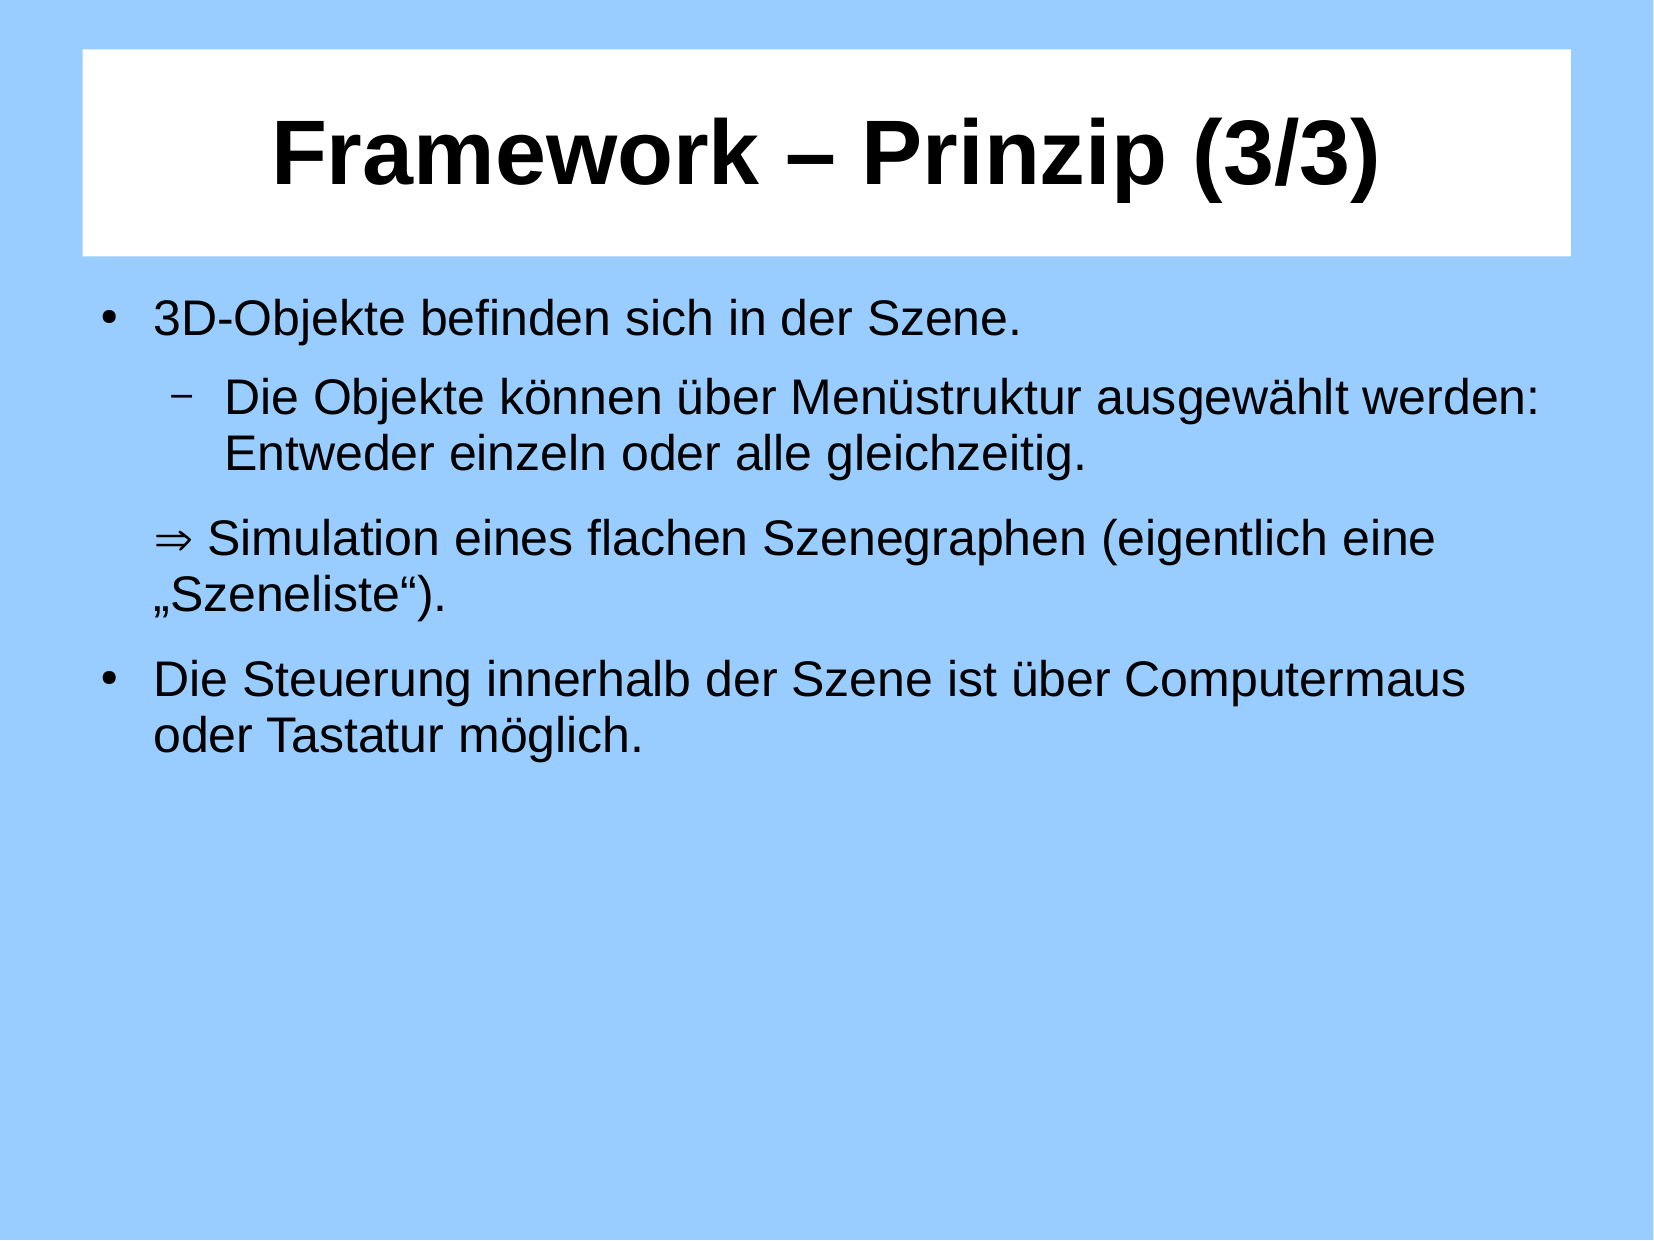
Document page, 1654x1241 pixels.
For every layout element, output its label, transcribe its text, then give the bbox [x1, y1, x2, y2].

title Framework – Prinzip (3/3) [82, 49, 1571, 257]
list 3D-Objekte befinden sich in der Szene. Die Objekte können über Menüstruktur ausgewählt werden: Entweder einzeln oder alle gleichzeitig.  Simulation eines flachen Szenegraphen (eigentlich eine „Szeneliste“). Die Steuerung innerhalb der Szene ist über Computermaus oder Tastatur möglich. [82, 290, 1571, 1170]
